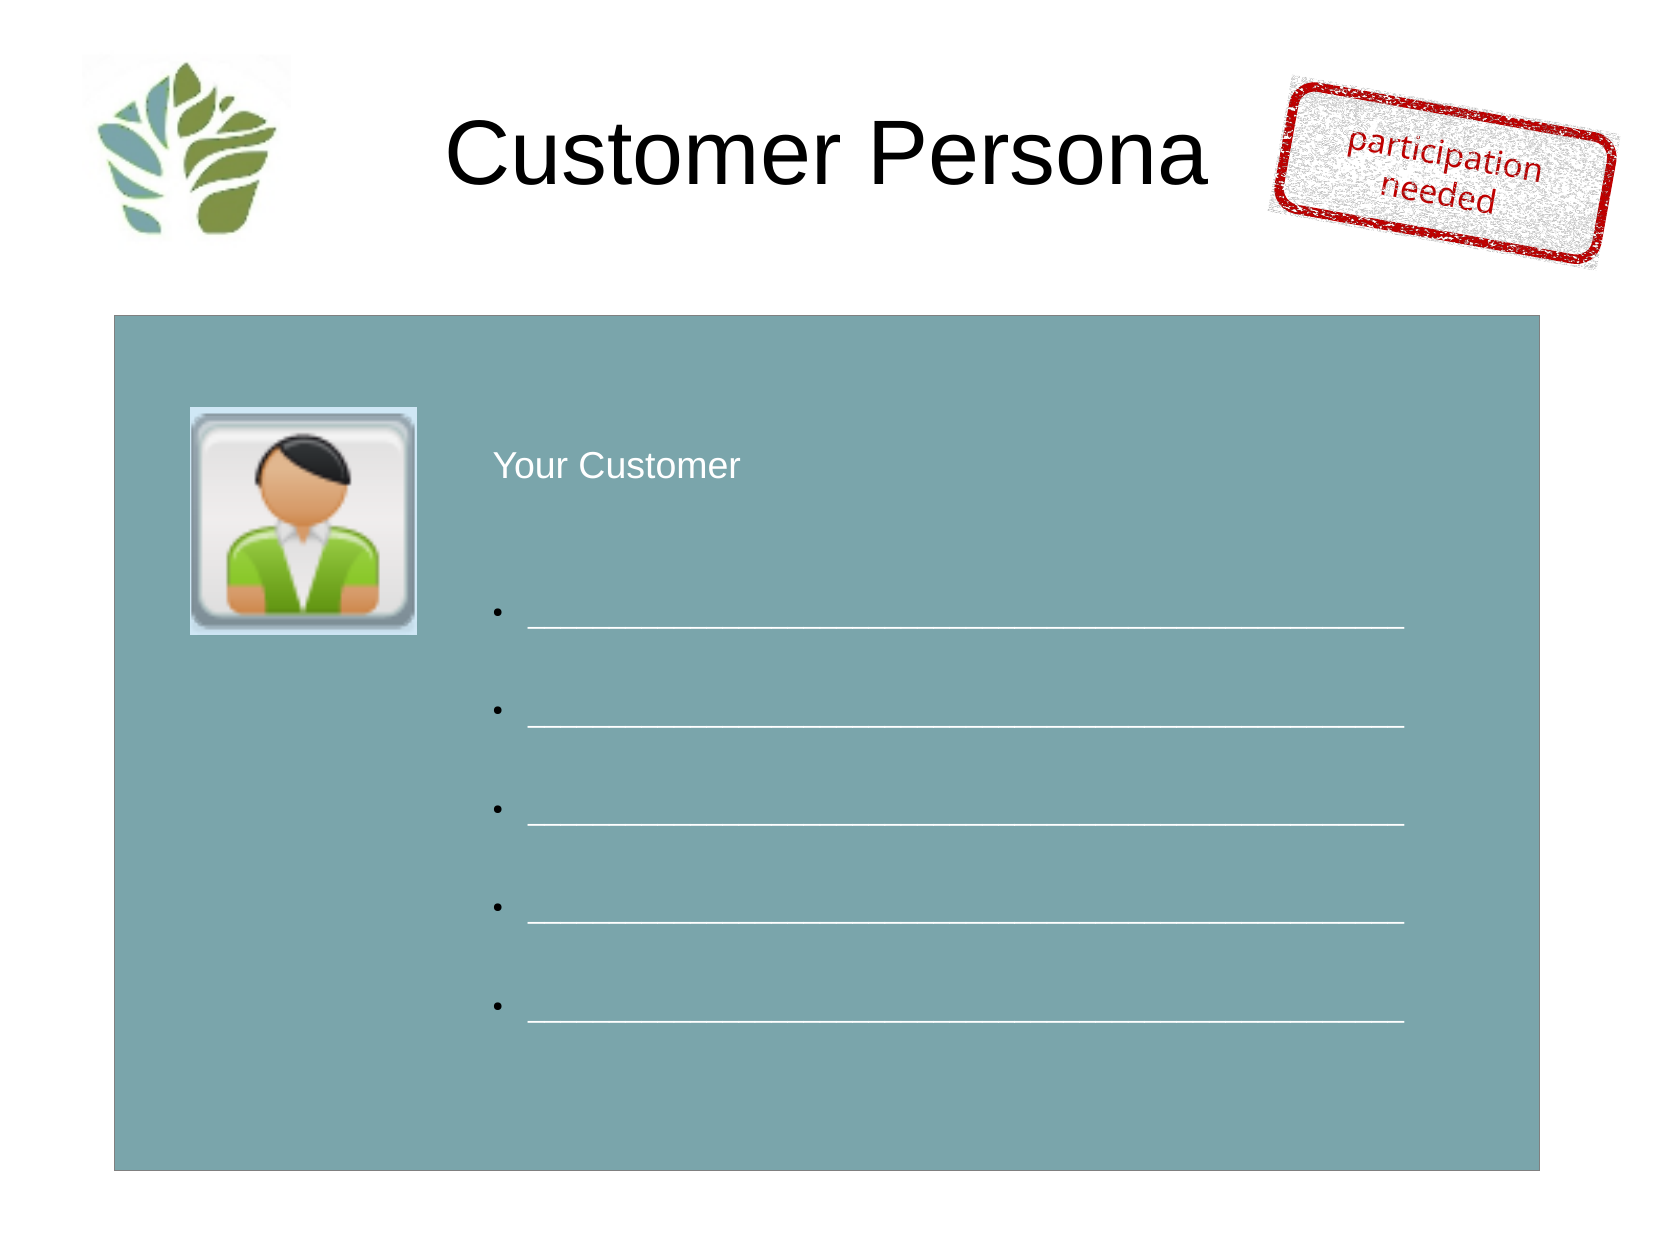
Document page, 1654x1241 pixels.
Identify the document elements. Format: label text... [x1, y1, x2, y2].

title Customer Persona [291, 49, 1571, 257]
picture [190, 406, 418, 636]
text_box ______________________________________________________ ______________________________________________________ ______________________________________________________ ______________________________________________________ ______________________________________________________ [477, 589, 1449, 1031]
picture [1267, 75, 1621, 271]
text_box [114, 315, 1540, 1171]
text_box Your Customer [477, 437, 1358, 553]
picture [82, 49, 291, 258]
